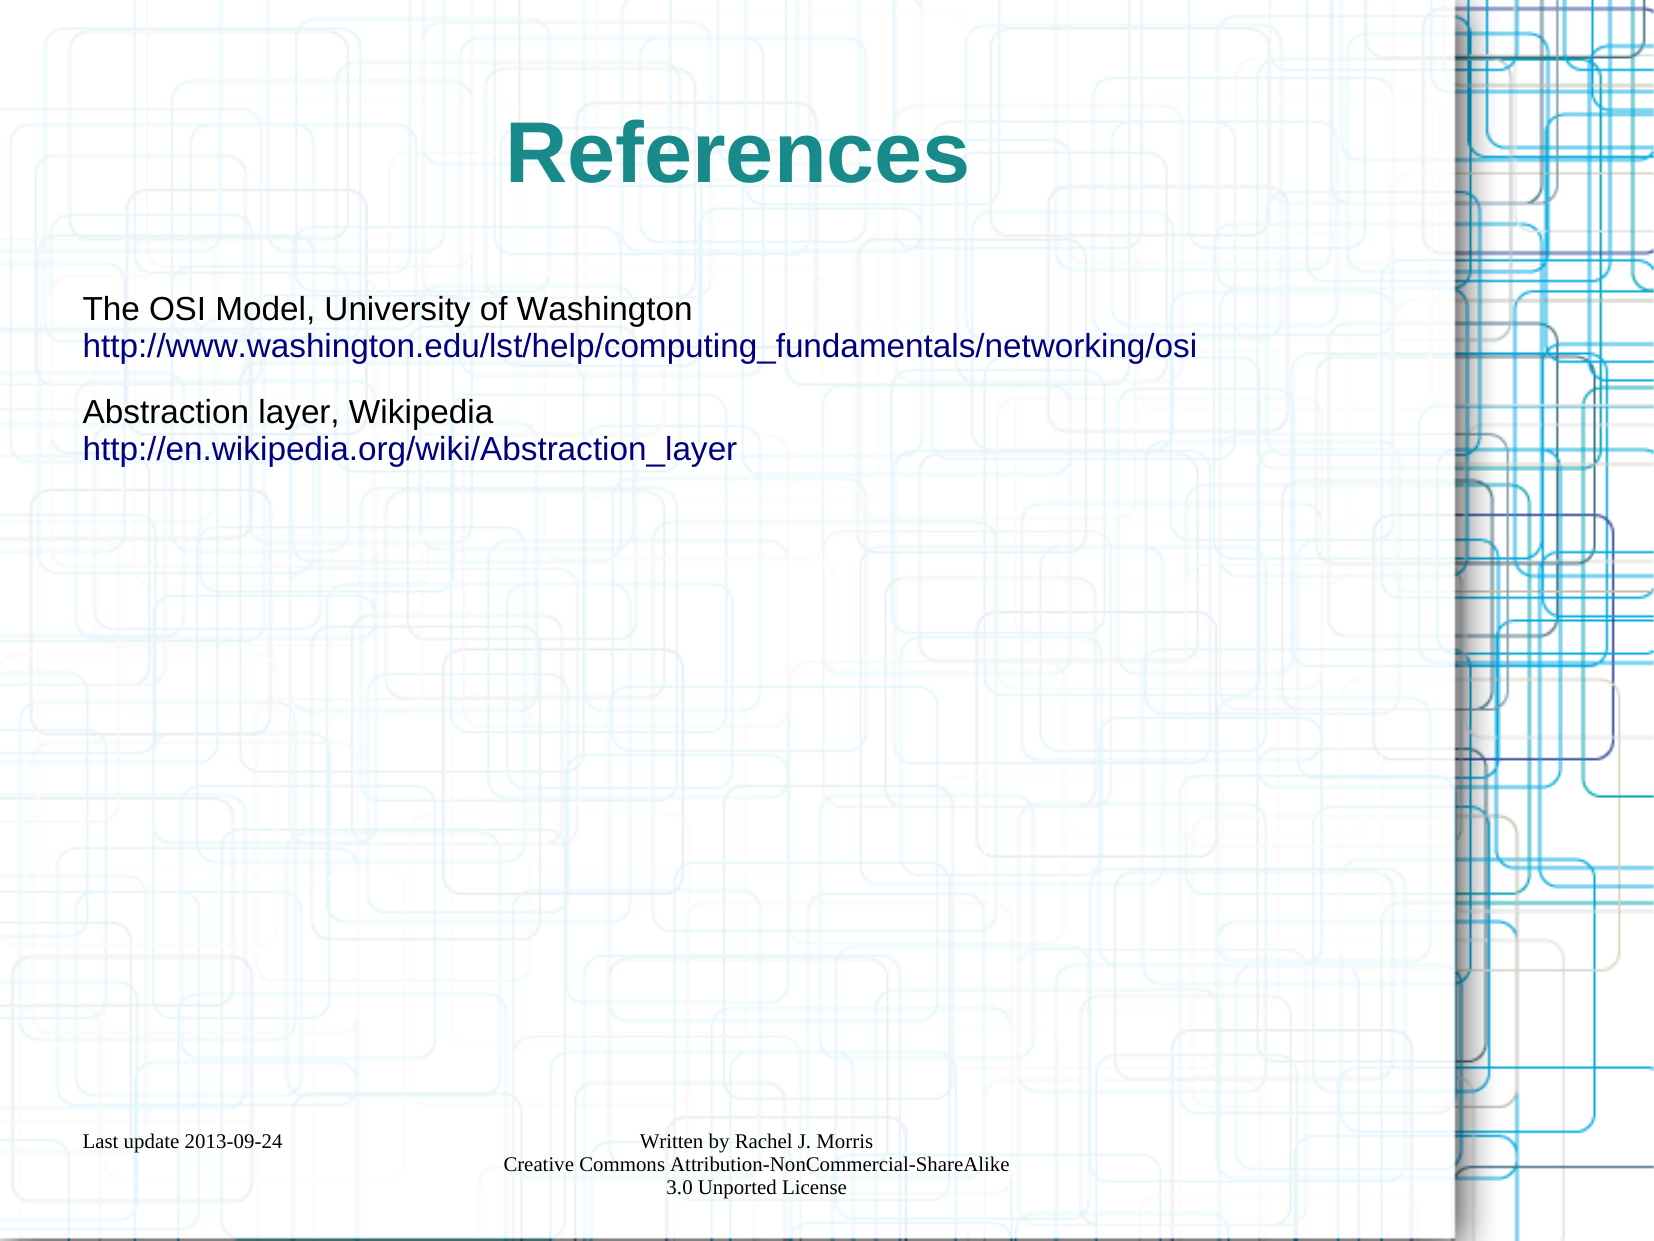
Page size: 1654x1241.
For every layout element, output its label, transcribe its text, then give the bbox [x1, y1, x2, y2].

list The OSI Model, University of Washington http://www.washington.edu/lst/help/computing_fundamentals/networking/osi Abstraction layer, Wikipedia http://en.wikipedia.org/wiki/Abstraction_layer [82, 290, 1418, 1010]
picture [0, 0, 1654, 1241]
title References [59, 49, 1418, 257]
